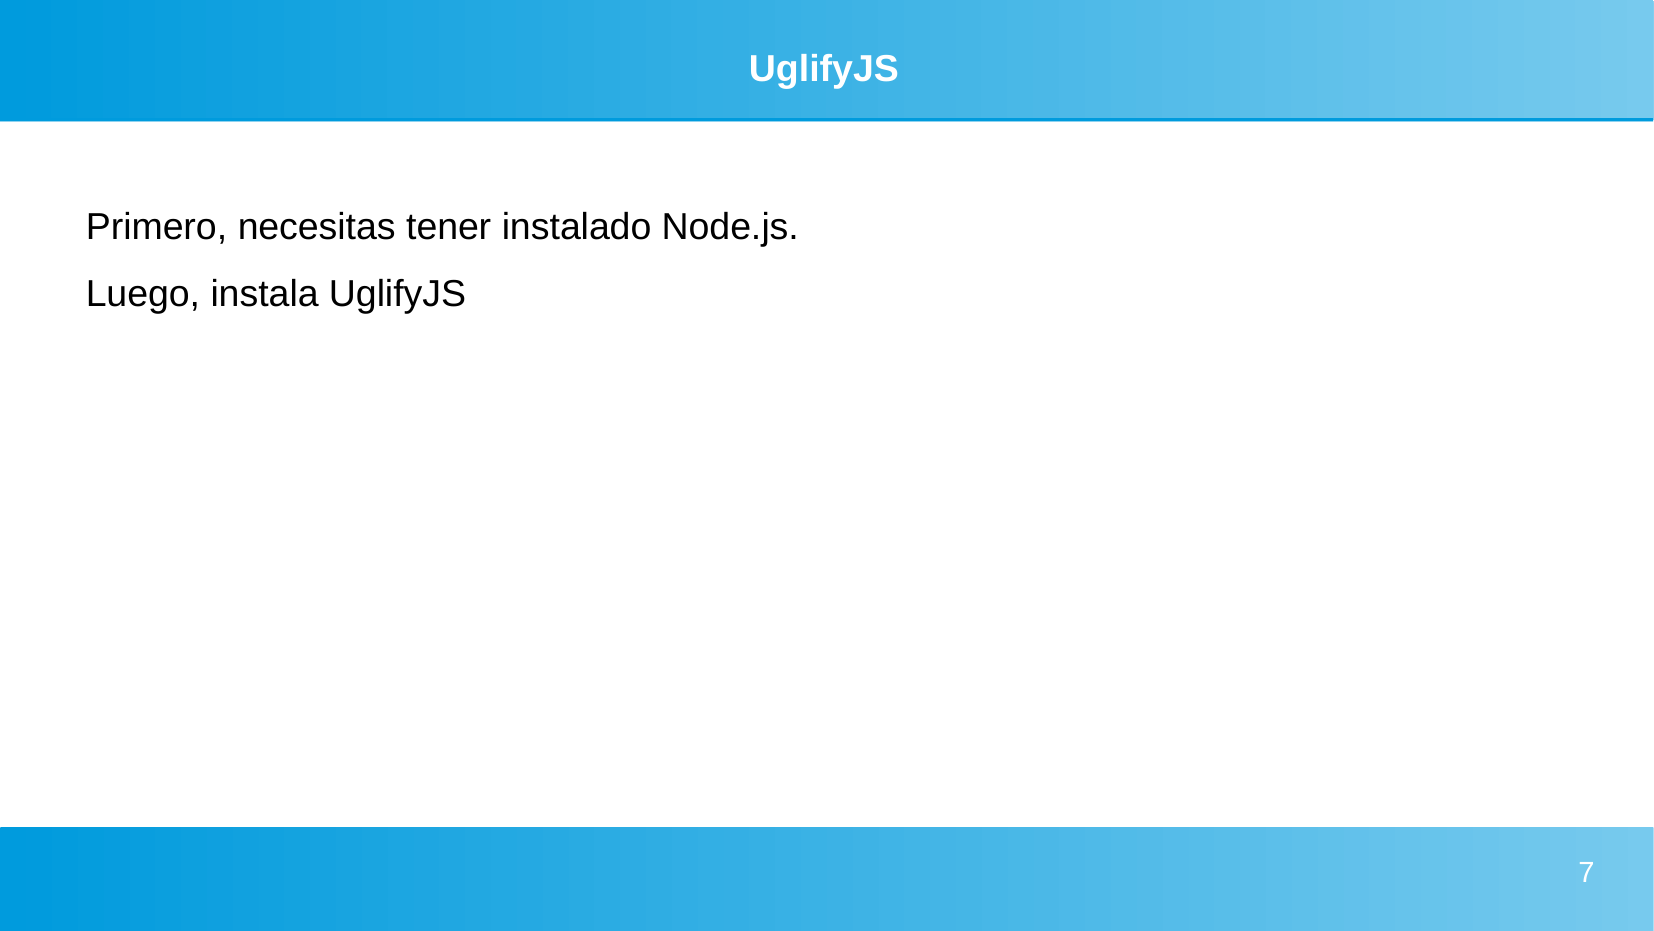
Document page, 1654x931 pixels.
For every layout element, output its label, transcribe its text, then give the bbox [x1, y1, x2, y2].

text_box Primero, necesitas tener instalado Node.js. Luego, instala UglifyJS [71, 198, 1093, 237]
title UglifyJS [59, 29, 1595, 108]
